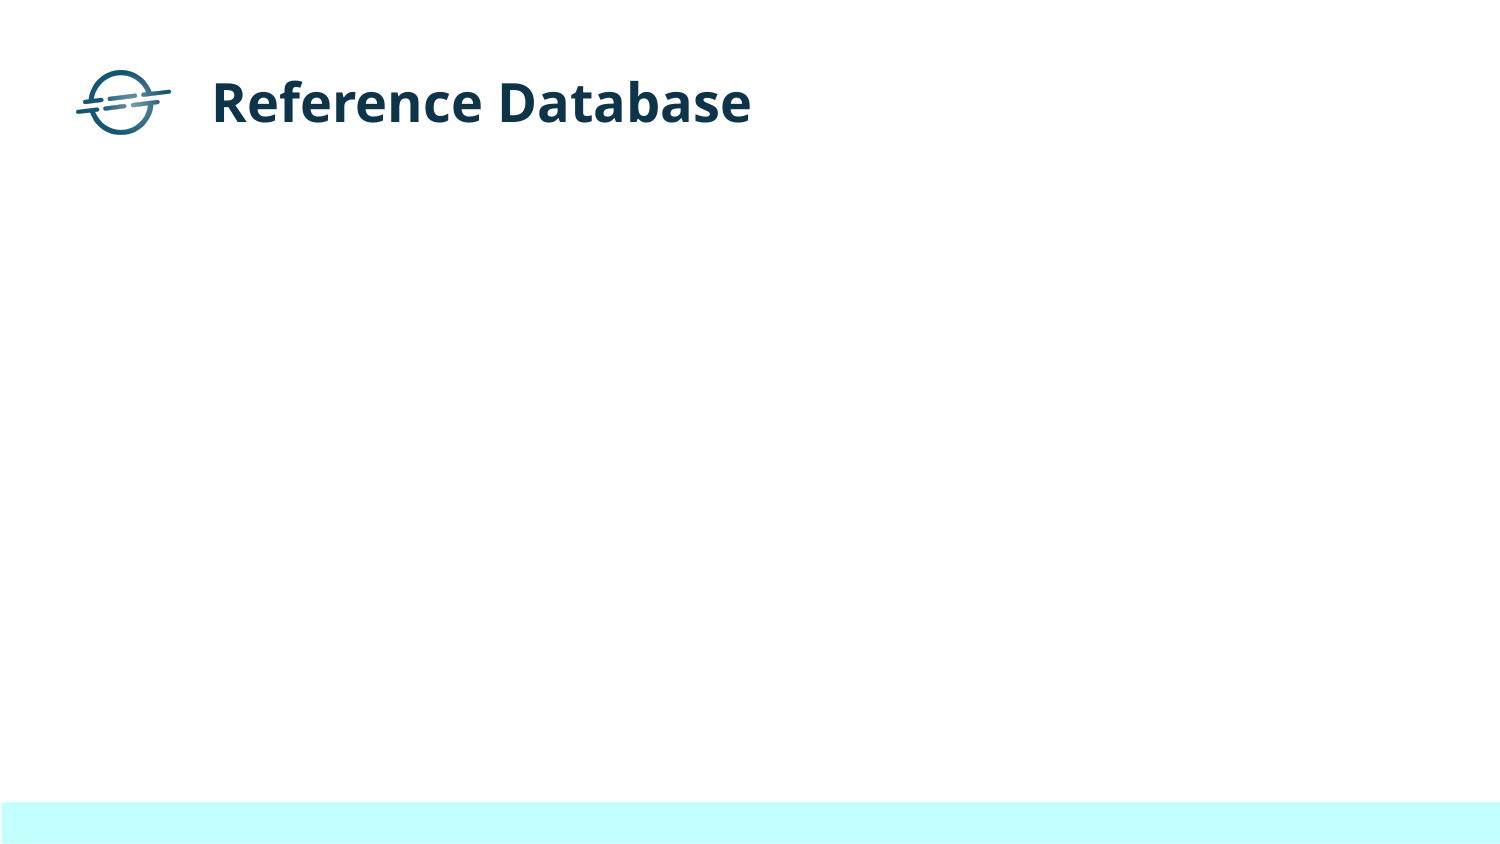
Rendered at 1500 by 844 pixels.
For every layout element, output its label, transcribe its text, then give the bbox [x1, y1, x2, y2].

title Reference Database [196, 53, 874, 155]
text_box [1, 802, 1500, 844]
picture [76, 70, 171, 135]
